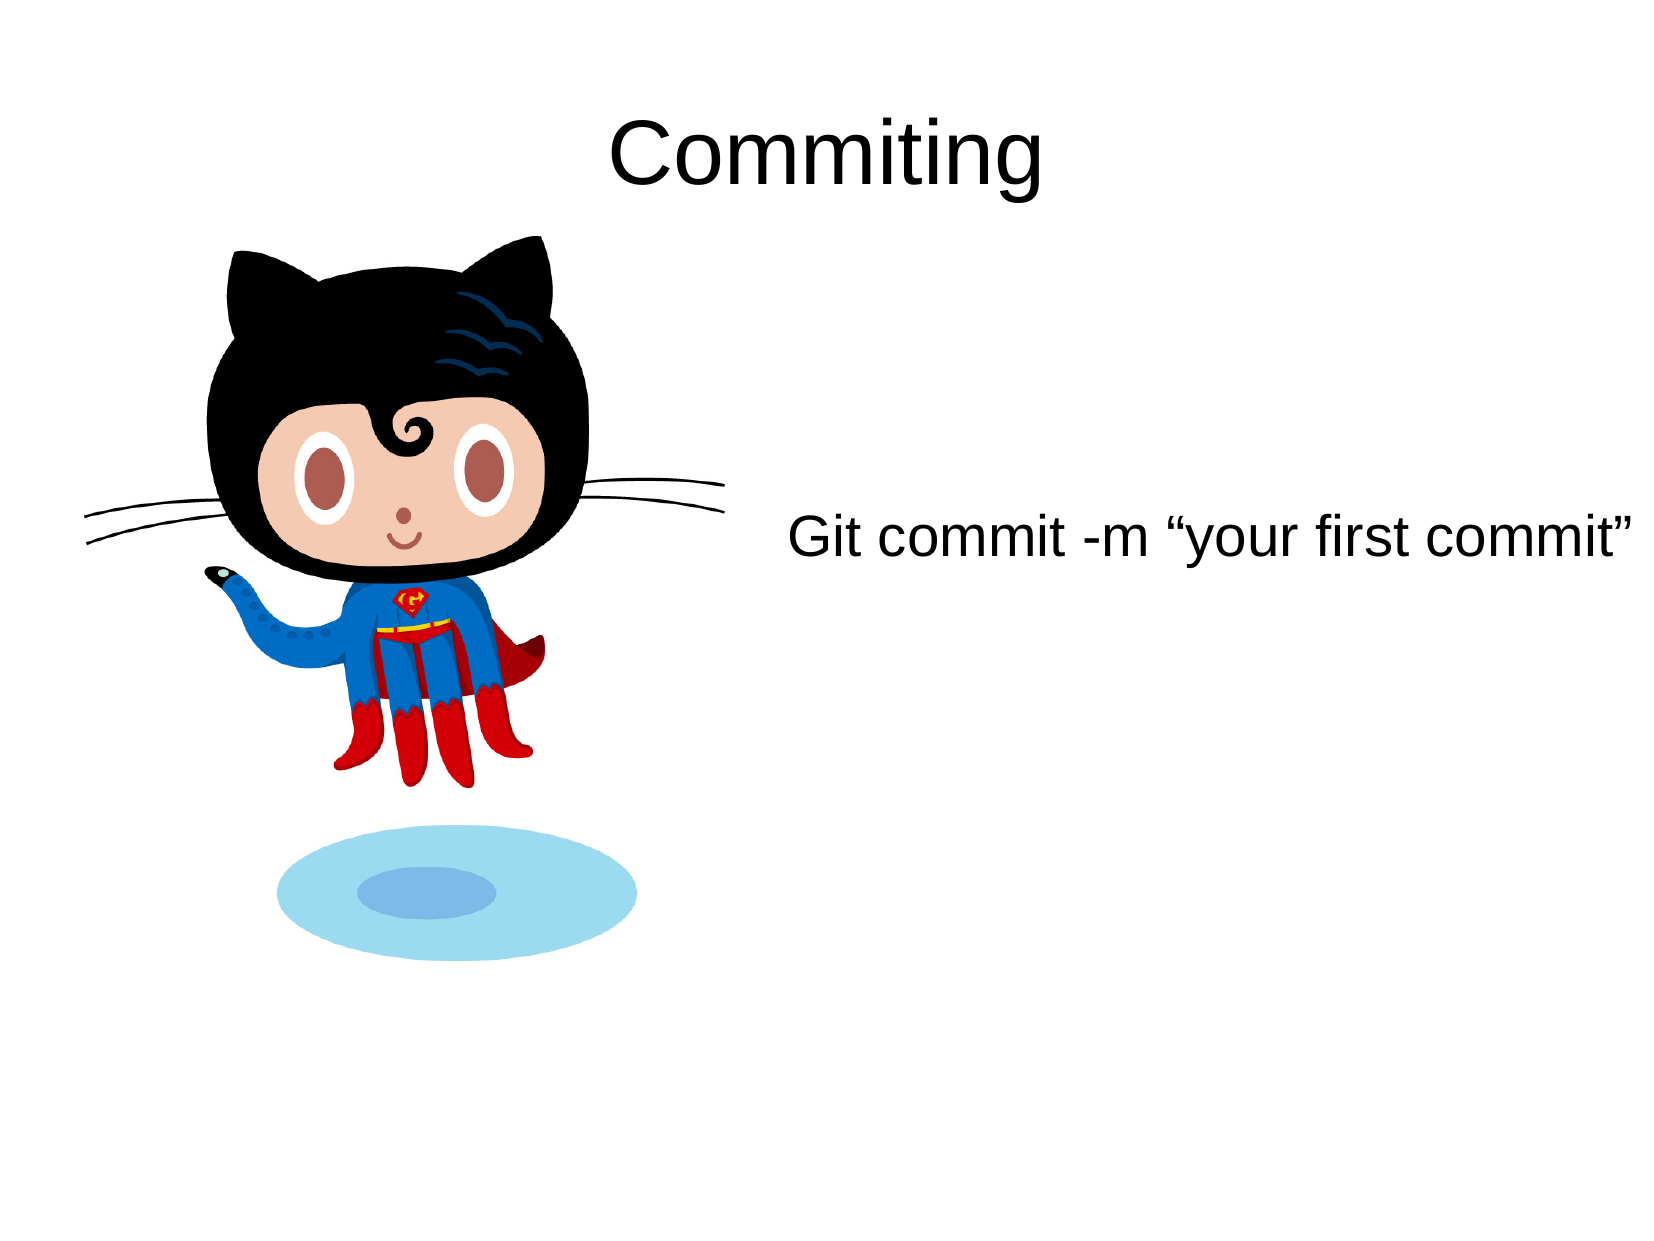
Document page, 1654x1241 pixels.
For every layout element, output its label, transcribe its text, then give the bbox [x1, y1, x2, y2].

title Commiting [82, 49, 1571, 257]
picture [70, 236, 738, 961]
text_box Git commit -m “your first commit” [921, 350, 1501, 764]
